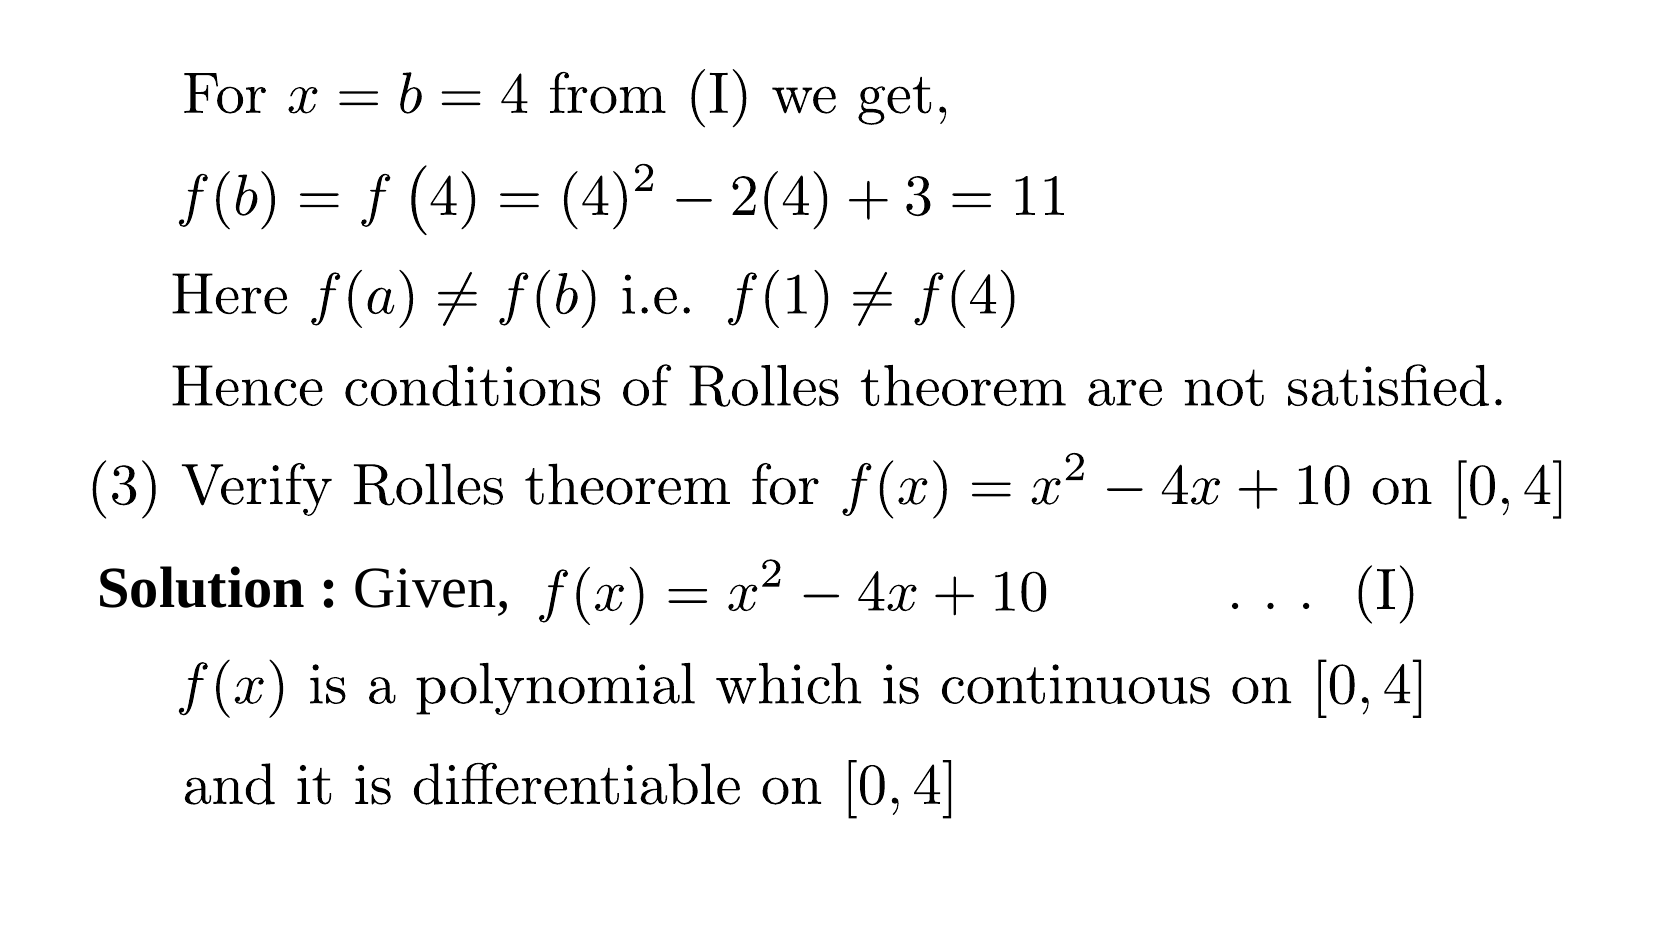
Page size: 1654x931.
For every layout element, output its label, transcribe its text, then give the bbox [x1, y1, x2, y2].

text_box [178, 163, 1064, 236]
text_box [172, 269, 690, 328]
text_box [538, 559, 1047, 626]
text_box [1229, 565, 1414, 624]
text_box [184, 69, 947, 128]
text_box [89, 452, 1562, 519]
title Solution : Given, [23, 32, 1630, 898]
text_box [727, 269, 1015, 328]
text_box [184, 760, 952, 819]
text_box [172, 364, 1502, 407]
text_box [178, 659, 1422, 718]
